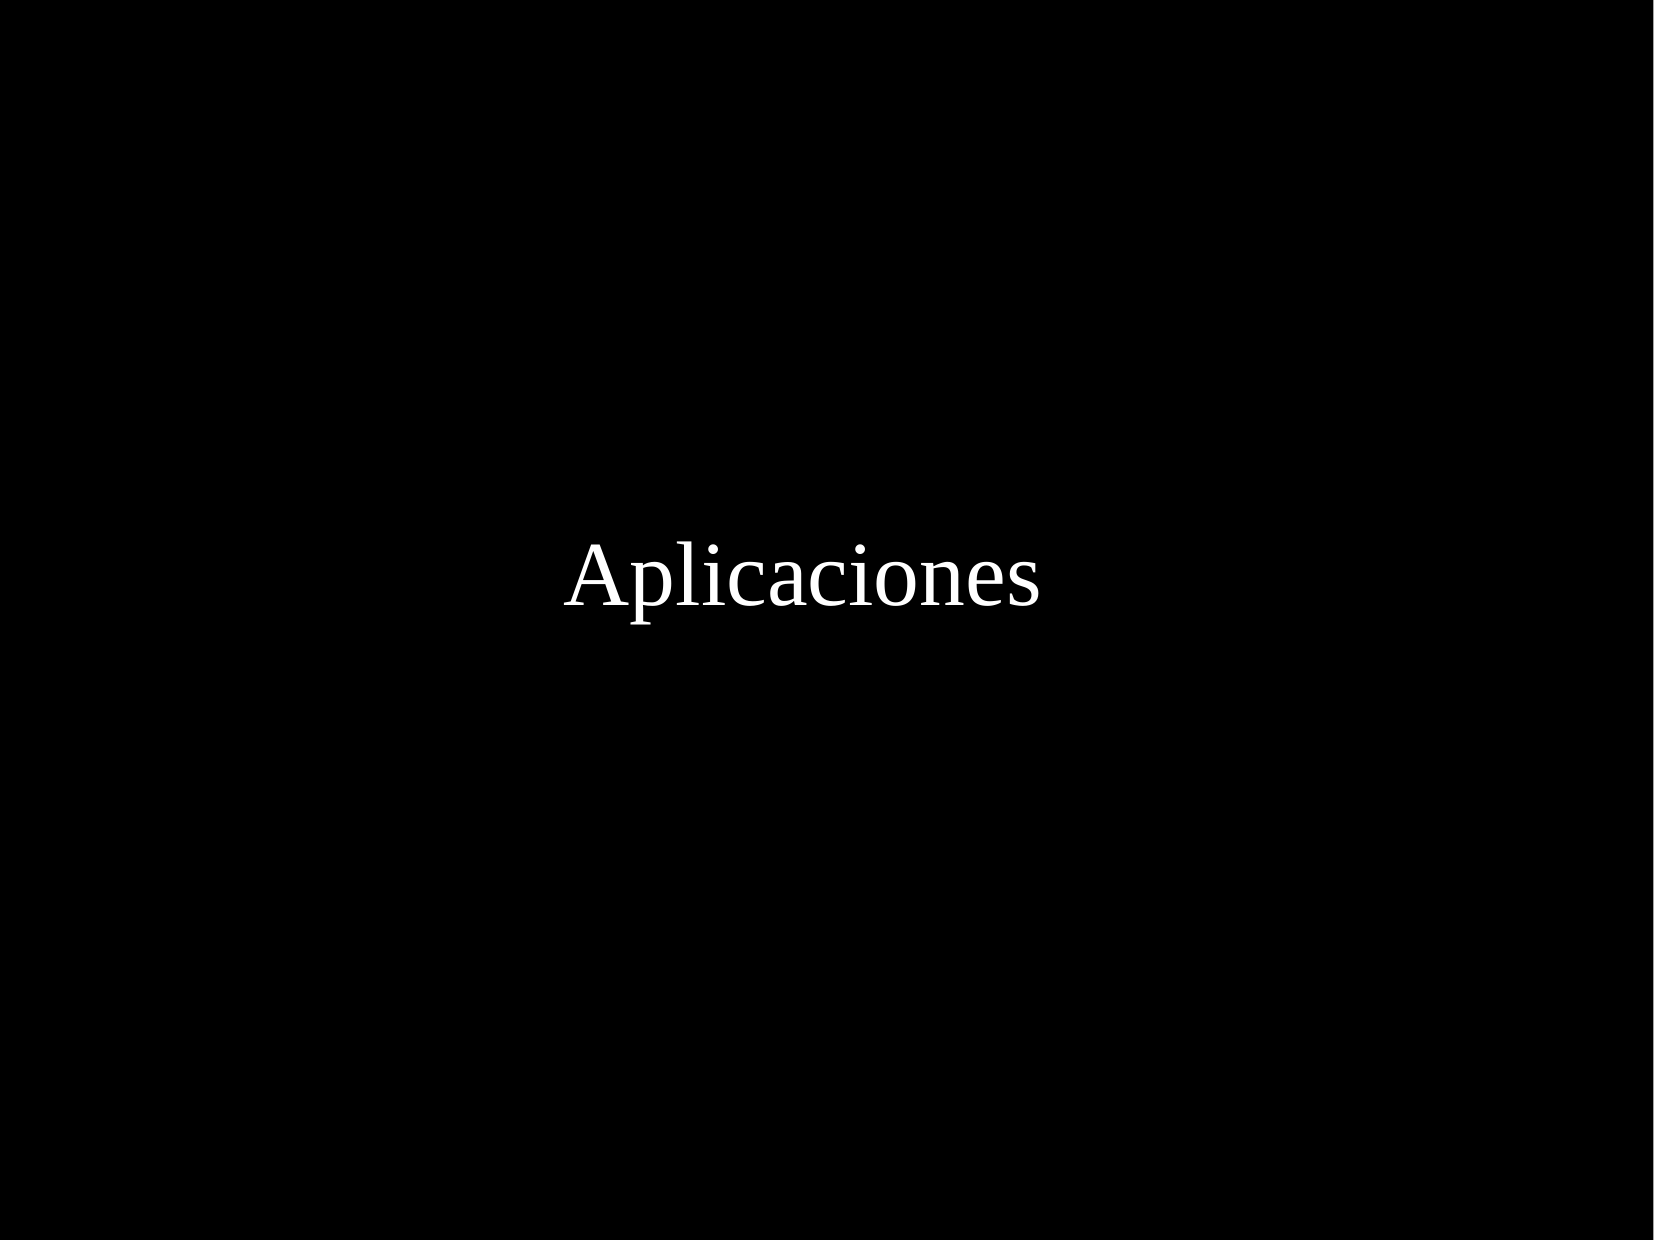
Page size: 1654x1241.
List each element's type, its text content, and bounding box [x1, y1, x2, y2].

subtitle Aplicaciones [59, 94, 1548, 1055]
